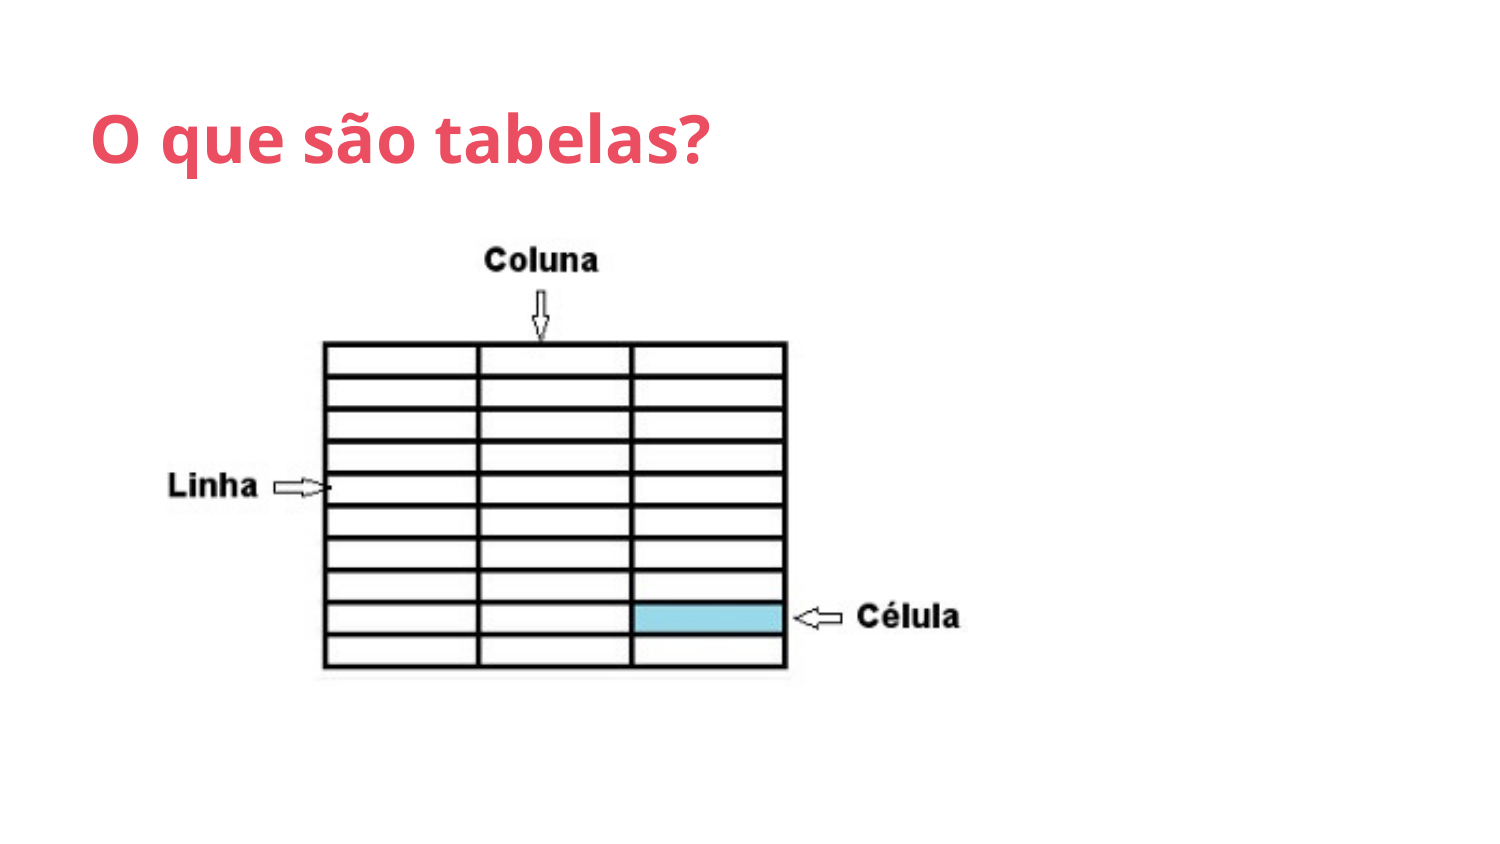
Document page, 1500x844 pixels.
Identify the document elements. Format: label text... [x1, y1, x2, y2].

picture [149, 238, 968, 692]
text_box O que são tabelas? [74, 61, 1390, 200]
